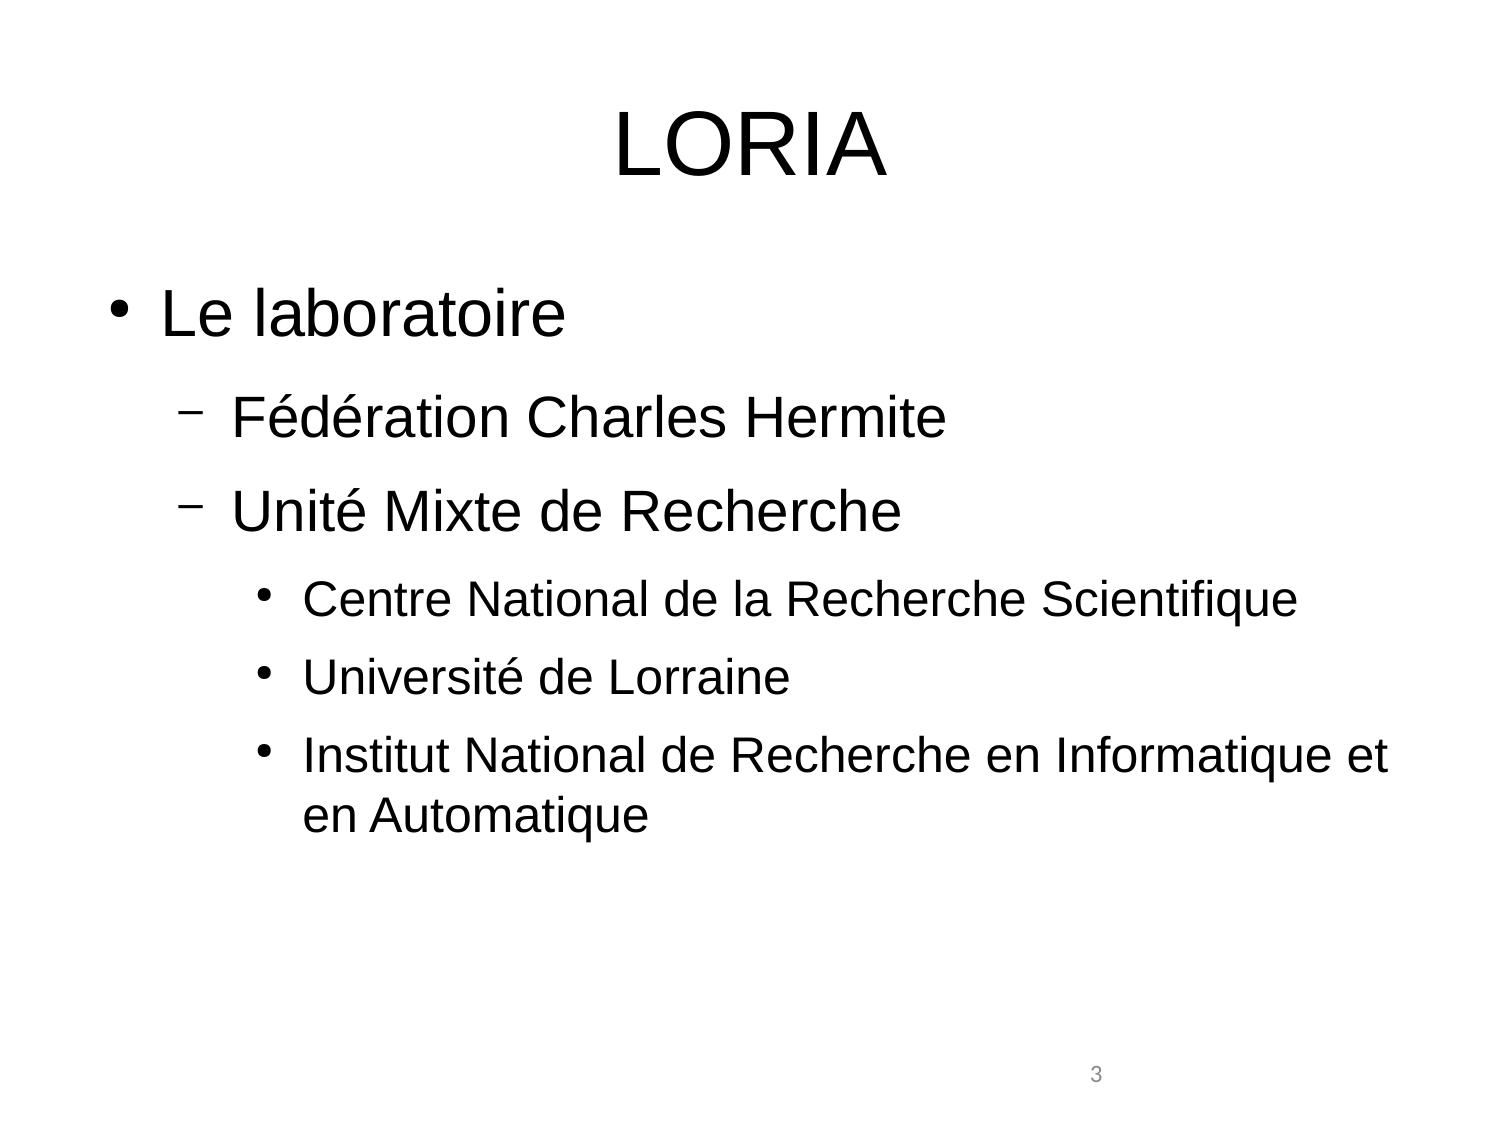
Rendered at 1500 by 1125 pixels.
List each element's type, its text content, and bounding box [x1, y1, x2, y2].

list Le laboratoire Fédération Charles Hermite Unité Mixte de Recherche Centre National de la Recherche Scientifique Université de Lorraine Institut National de Recherche en Informatique et en Automatique [75, 262, 1426, 1005]
title LORIA [75, 45, 1426, 233]
